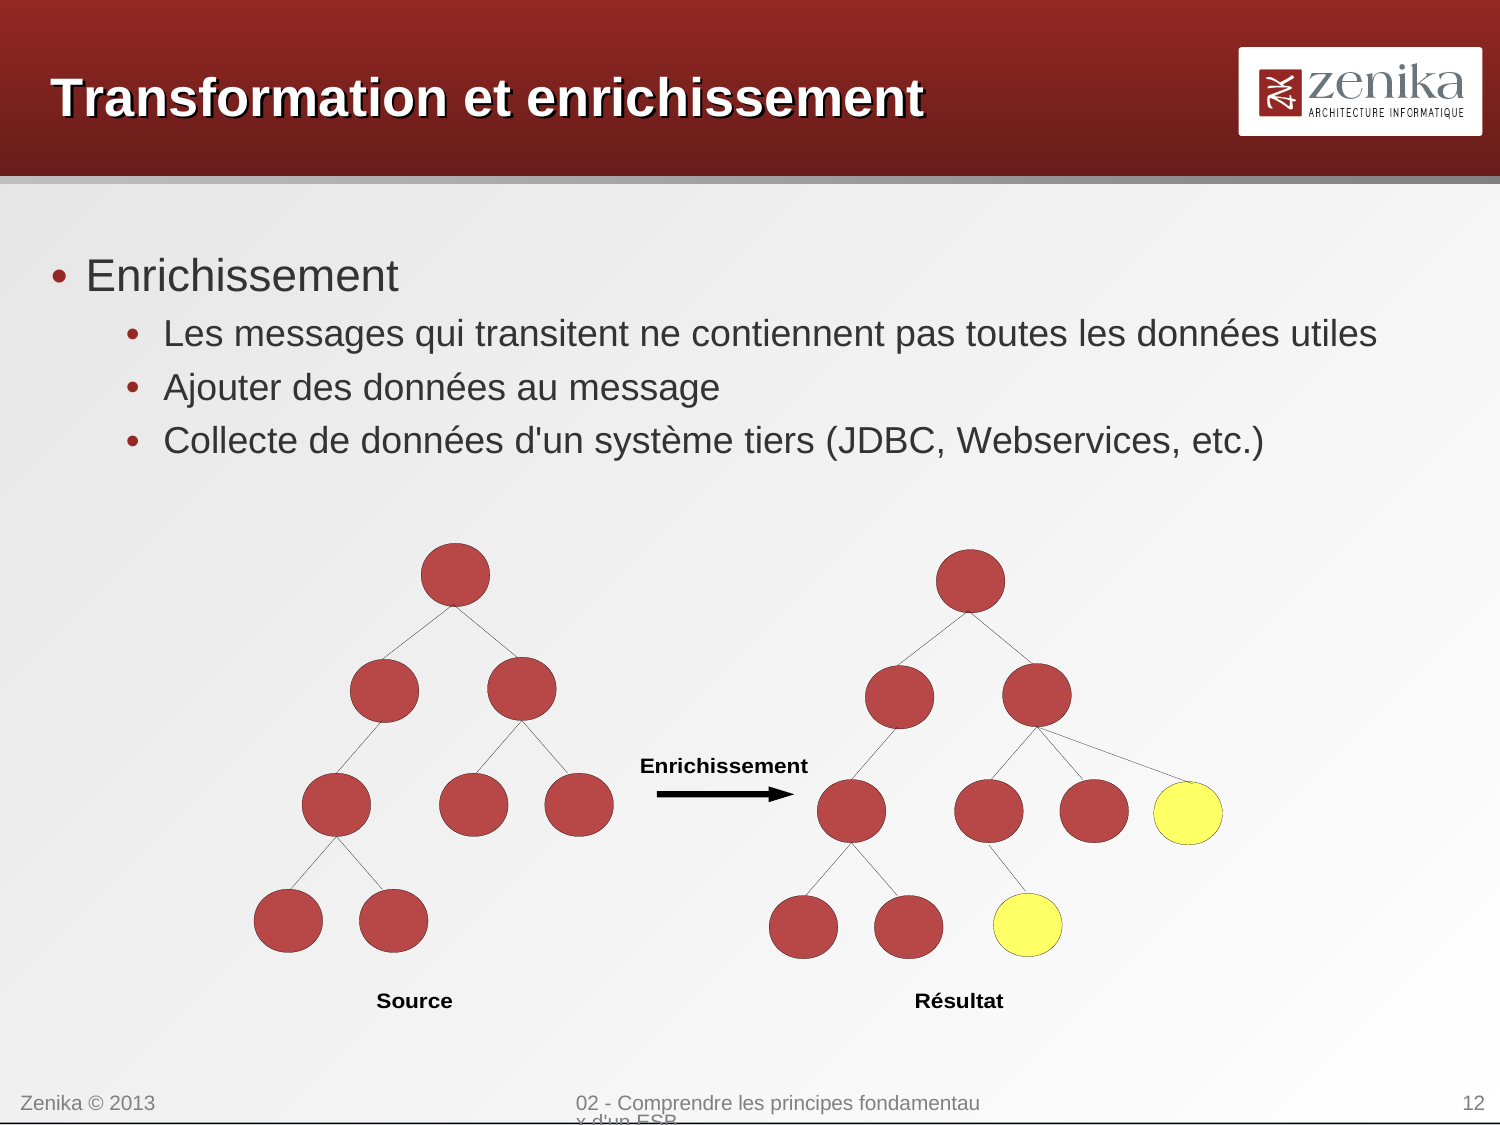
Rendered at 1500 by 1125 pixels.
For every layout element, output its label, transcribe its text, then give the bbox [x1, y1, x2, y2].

list Enrichissement Les messages qui transitent ne contiennent pas toutes les données utiles Ajouter des données au message Collecte de données d'un système tiers (JDBC, Webservices, etc.) [50, 250, 1477, 1064]
picture [1257, 58, 1464, 125]
picture [253, 543, 1223, 1016]
title Transformation et enrichissement [50, 22, 1206, 172]
